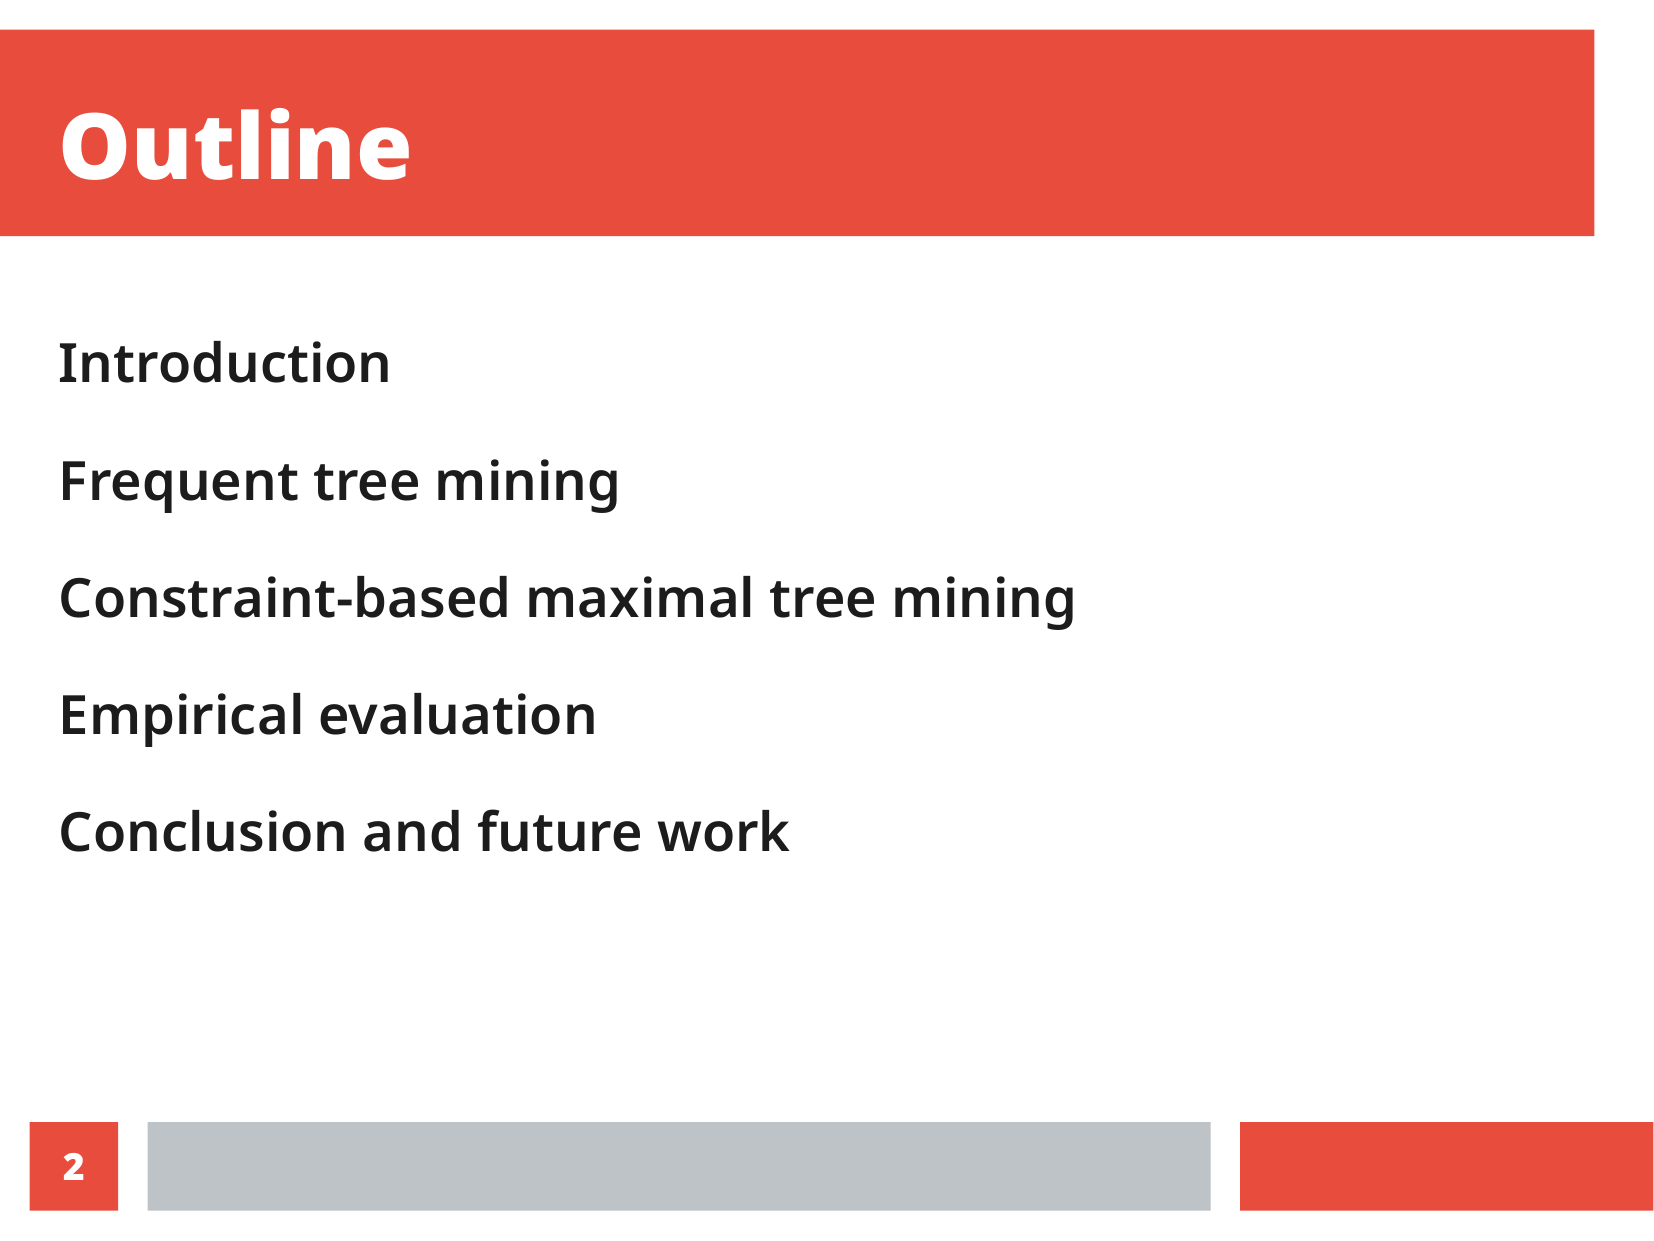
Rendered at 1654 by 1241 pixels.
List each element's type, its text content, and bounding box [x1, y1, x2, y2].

list Introduction Frequent tree mining Constraint-based maximal tree mining Empirical evaluation Conclusion and future work [59, 324, 1565, 1093]
title Outline [59, 59, 1595, 207]
